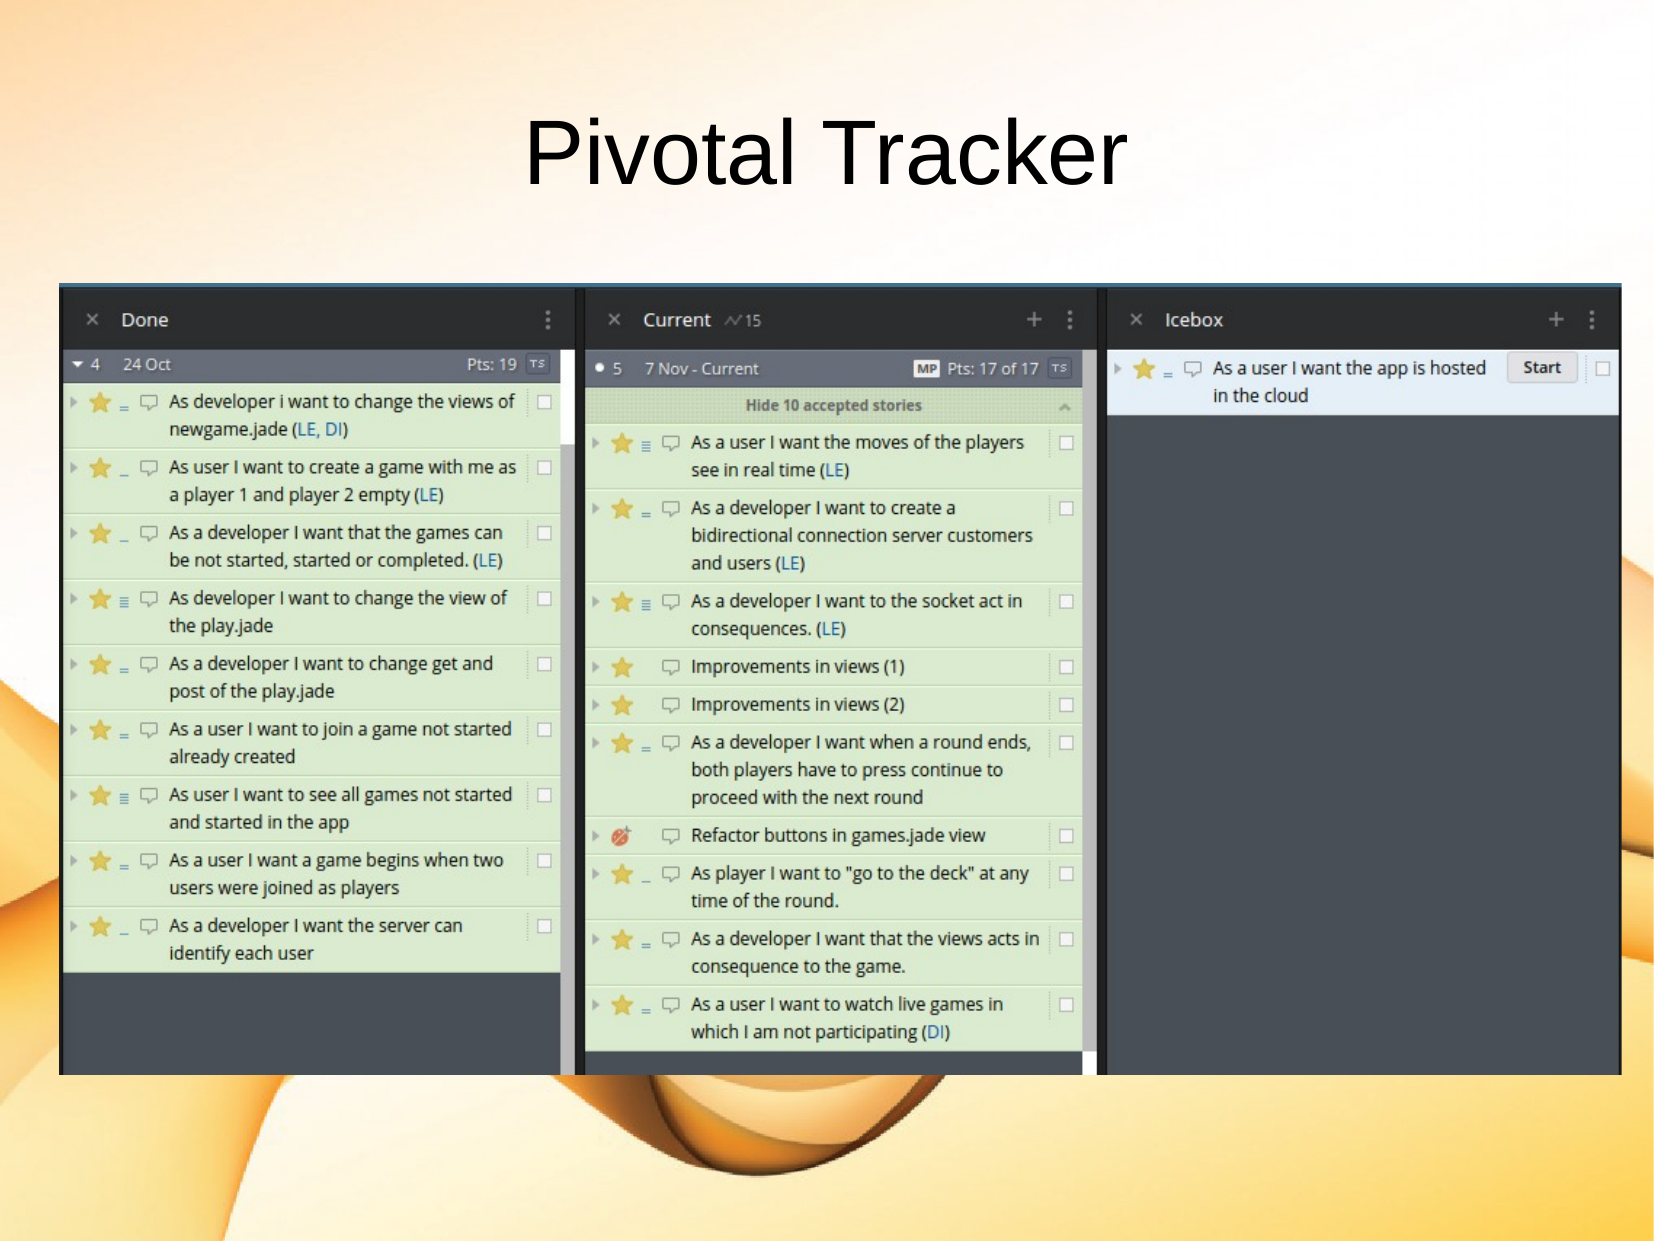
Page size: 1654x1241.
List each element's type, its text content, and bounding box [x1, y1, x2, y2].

title Pivotal Tracker [82, 49, 1571, 257]
picture [0, 0, 1654, 1241]
